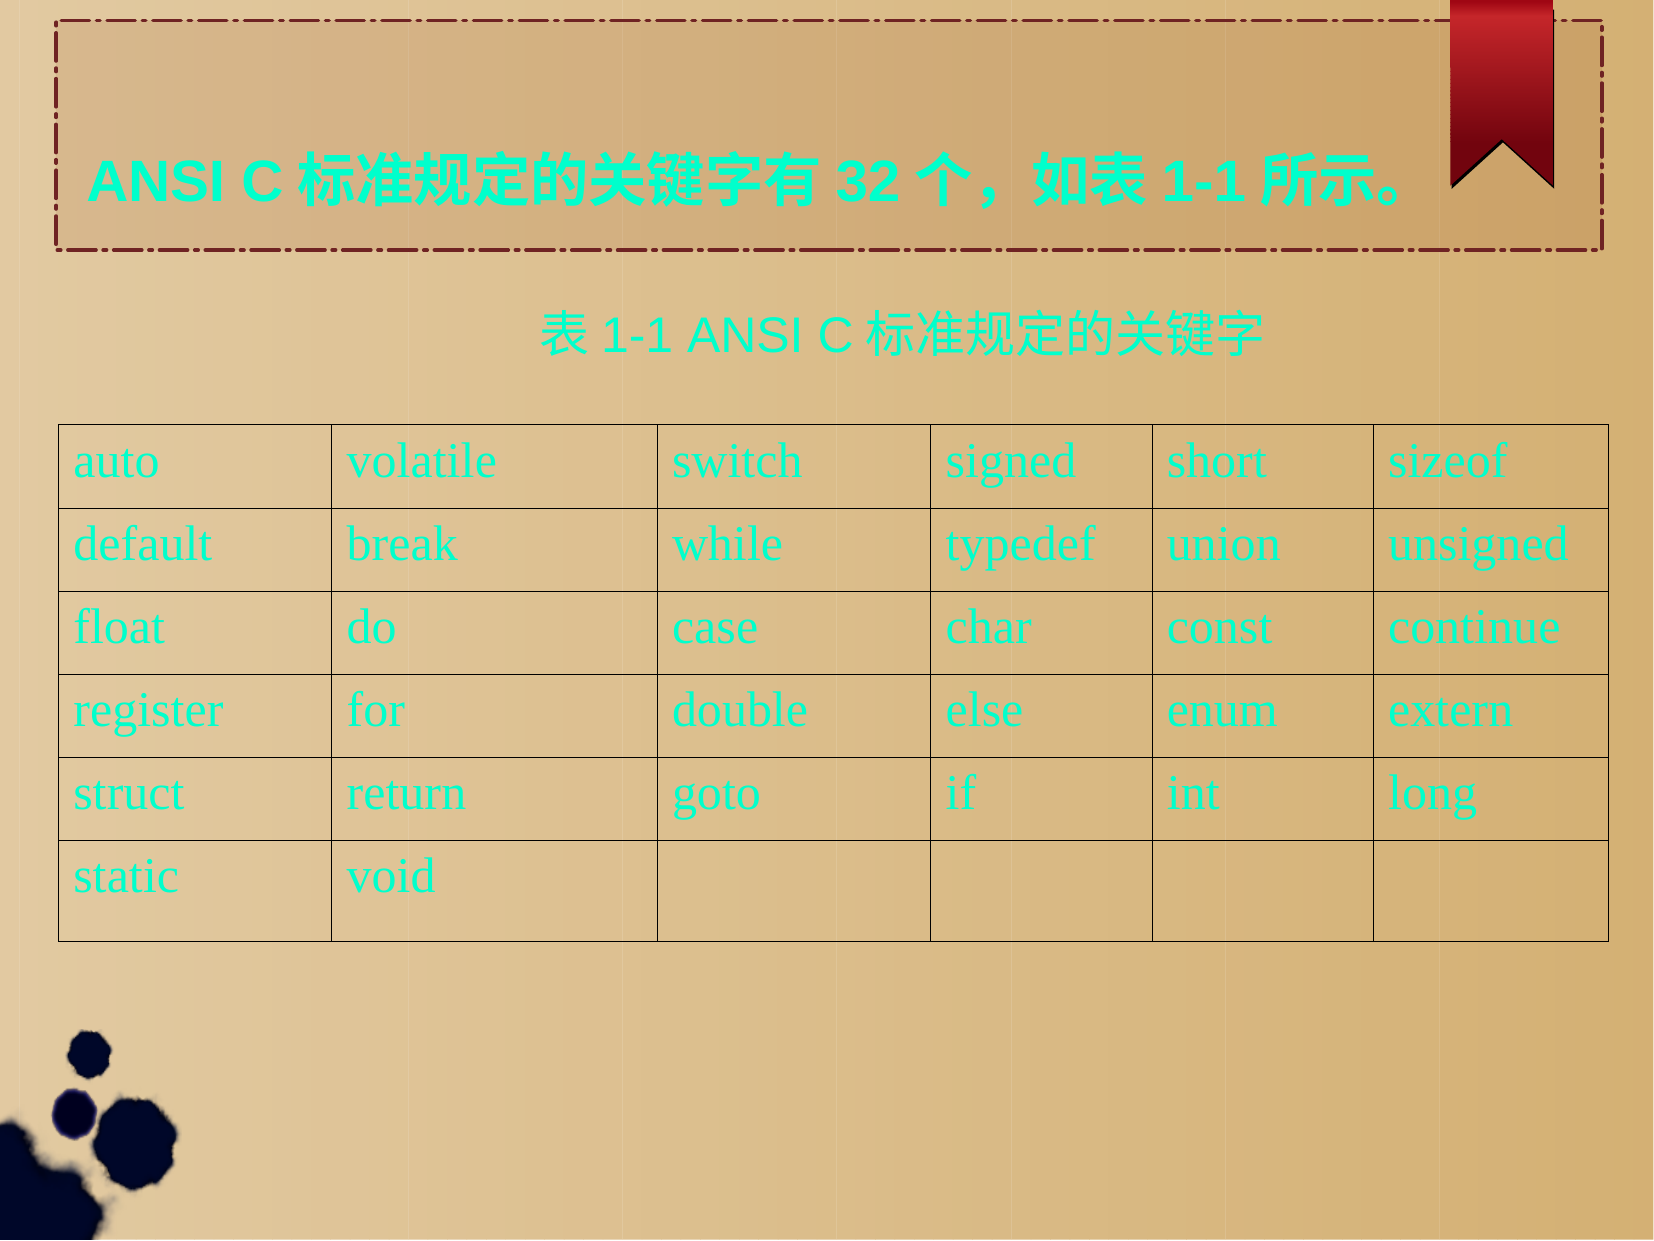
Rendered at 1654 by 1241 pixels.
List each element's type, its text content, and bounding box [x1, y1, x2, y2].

table_cell [1153, 841, 1373, 941]
table_cell [658, 841, 930, 941]
table_cell break [332, 509, 657, 591]
table_header auto [59, 425, 331, 508]
table_cell do [332, 592, 657, 674]
table_cell goto [658, 758, 930, 840]
table_header volatile [332, 425, 657, 508]
table_cell for [332, 675, 657, 757]
text_box ANSI C标准规定的关键字有32个，如表1-1所示。 [71, 135, 1450, 221]
table_cell unsigned [1374, 509, 1608, 591]
table_cell const [1153, 592, 1373, 674]
table_header short [1153, 425, 1373, 508]
table_cell double [658, 675, 930, 757]
table_cell struct [59, 758, 331, 840]
table_header sizeof [1374, 425, 1608, 508]
table_cell typedef [931, 509, 1152, 591]
table_cell static [59, 841, 331, 941]
table_cell else [931, 675, 1152, 757]
table_cell continue [1374, 592, 1608, 674]
table_cell char [931, 592, 1152, 674]
table_cell extern [1374, 675, 1608, 757]
table_cell [1374, 841, 1608, 941]
table_cell enum [1153, 675, 1373, 757]
table_cell int [1153, 758, 1373, 840]
table_cell register [59, 675, 331, 757]
table_cell union [1153, 509, 1373, 591]
table_cell return [332, 758, 657, 840]
table_header switch [658, 425, 930, 508]
table_cell [931, 841, 1152, 941]
table_cell default [59, 509, 331, 591]
table_cell if [931, 758, 1152, 840]
table_header signed [931, 425, 1152, 508]
table_cell case [658, 592, 930, 674]
table_cell long [1374, 758, 1608, 840]
text_box 表1-1 ANSI C标准规定的关键字 [501, 294, 1293, 370]
table_cell float [59, 592, 331, 674]
table_cell while [658, 509, 930, 591]
table_cell void [332, 841, 657, 941]
